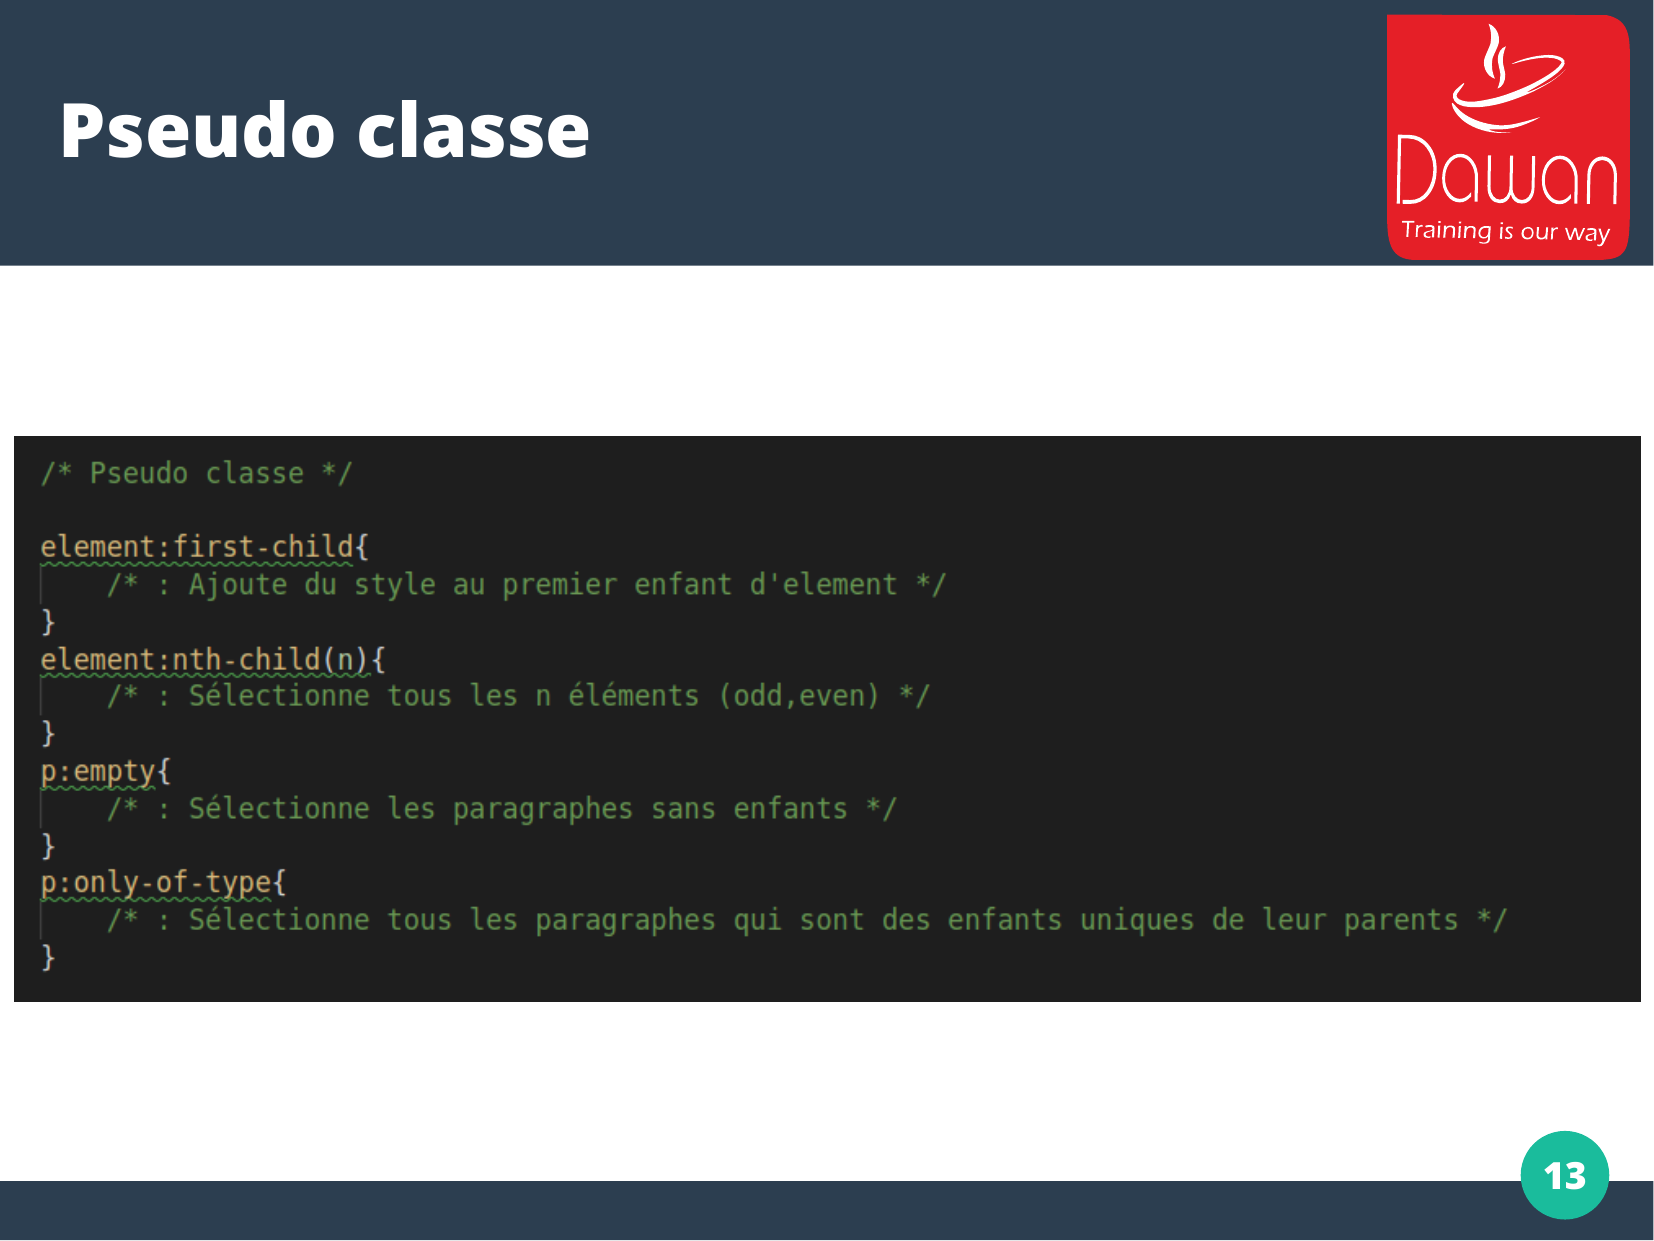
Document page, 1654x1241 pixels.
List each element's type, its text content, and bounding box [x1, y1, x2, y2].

picture [1387, 14, 1630, 260]
title Pseudo classe [59, 49, 1387, 207]
picture [14, 436, 1641, 1002]
